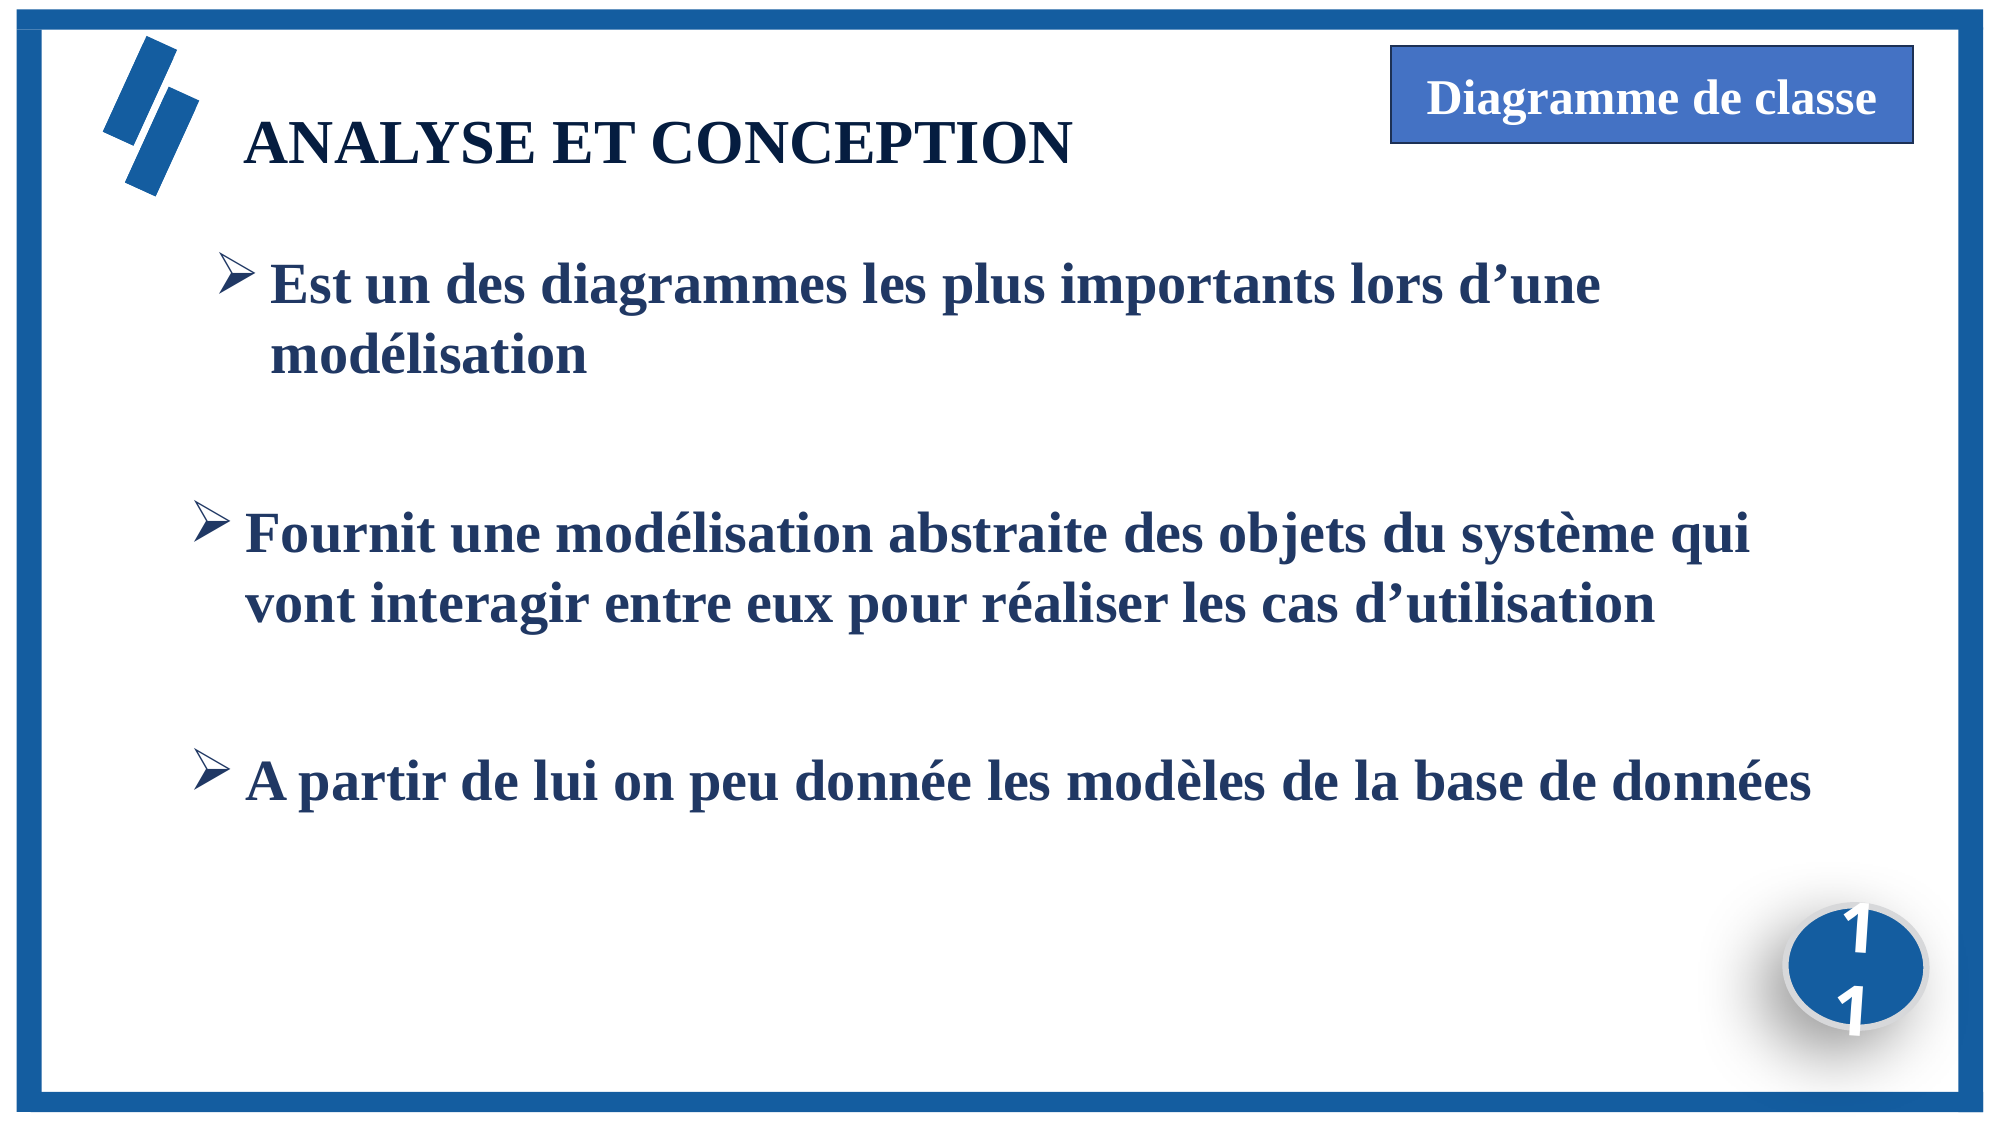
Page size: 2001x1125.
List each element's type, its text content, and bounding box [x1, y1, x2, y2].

text_box [16, 9, 1984, 1113]
text_box A partir de lui on peu donnée les modèles de la base de données [174, 734, 1874, 820]
text_box ANALYSE ET CONCEPTION [217, 87, 1101, 176]
text_box 11 [1785, 905, 1927, 1028]
text_box Diagramme de classe [1390, 46, 1913, 144]
text_box Fournit une modélisation abstraite des objets du système qui vont interagir entre eux pour réaliser les cas d’utilisation [174, 486, 1826, 642]
text_box Est un des diagrammes les plus importants lors d’une modélisation [199, 238, 1826, 393]
